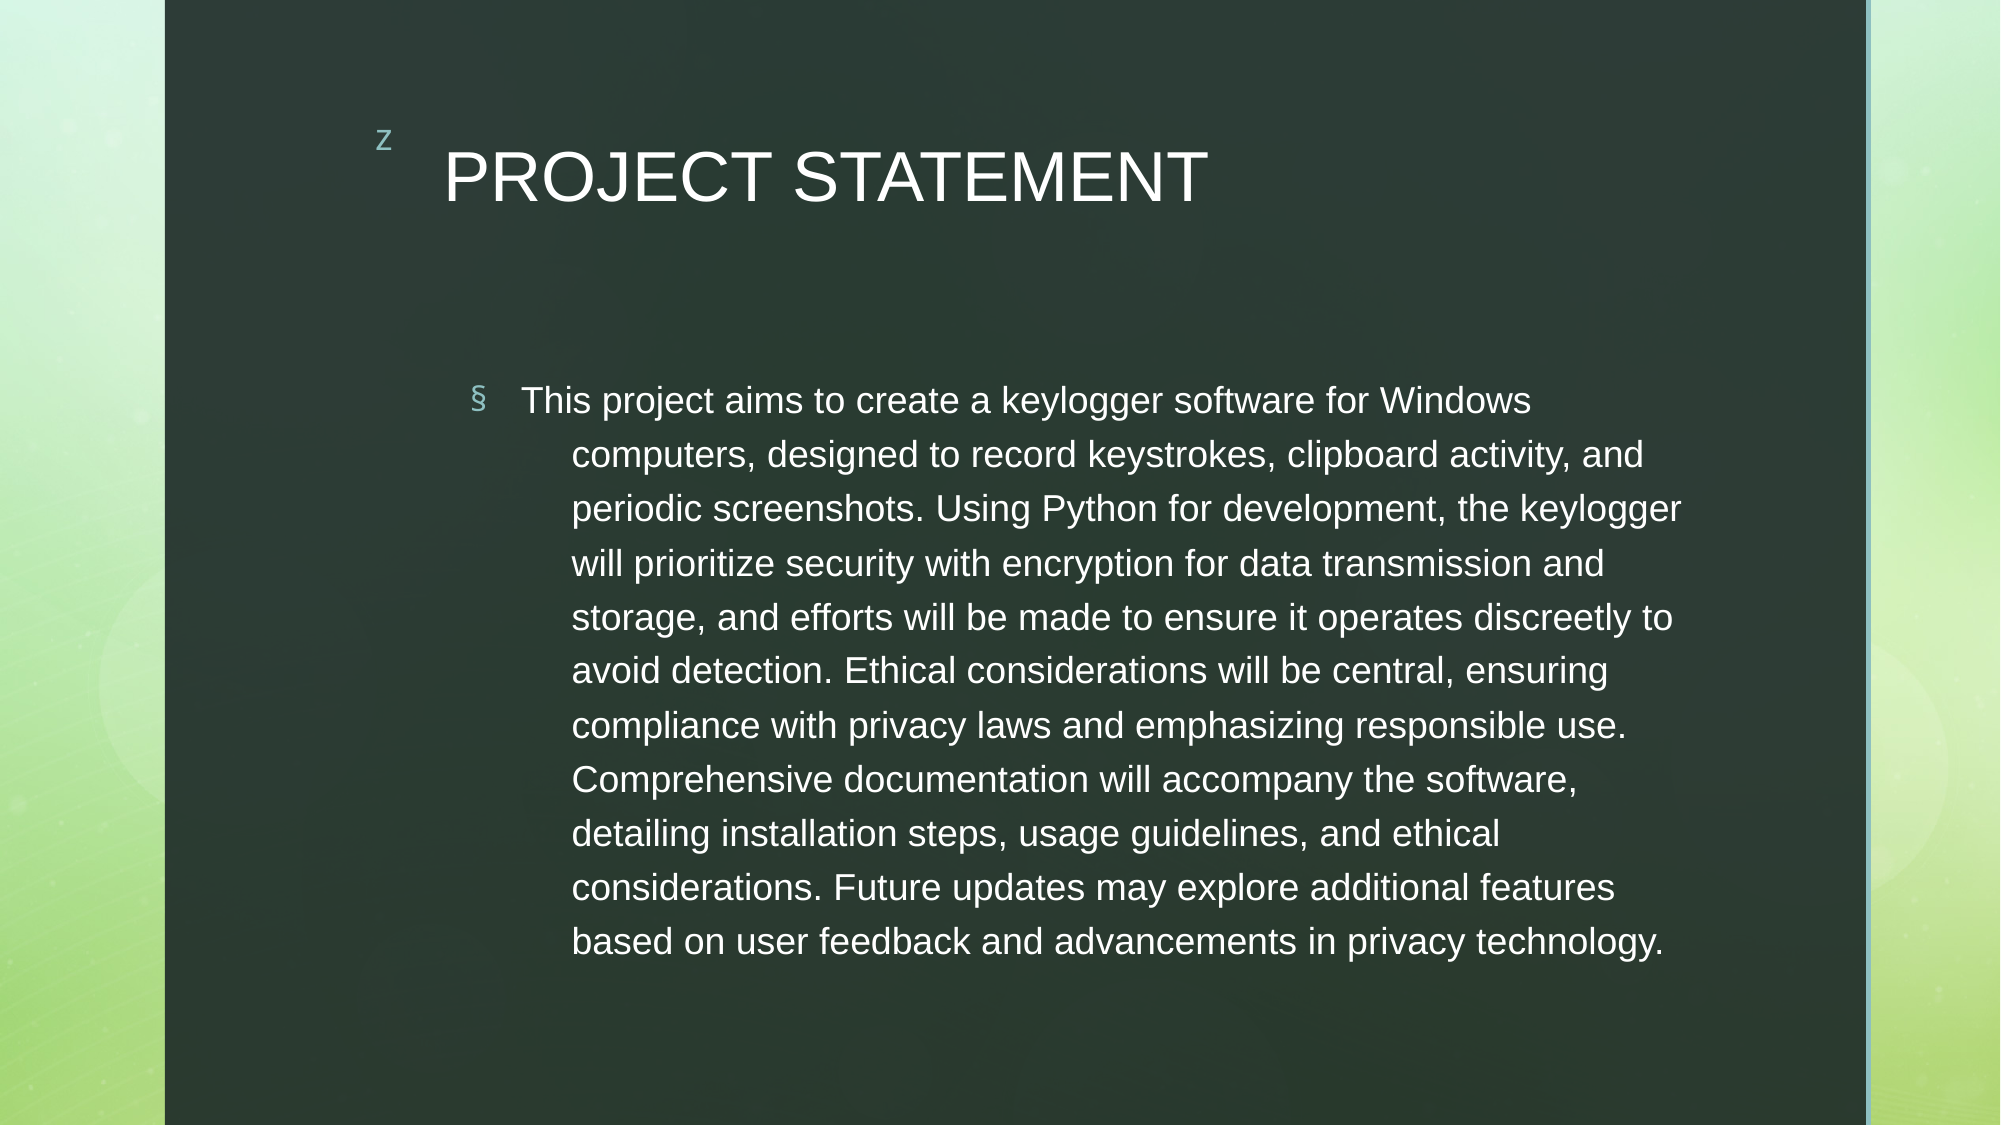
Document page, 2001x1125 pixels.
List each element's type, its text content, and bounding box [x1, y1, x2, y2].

list This project aims to create a keylogger software for Windows computers, designed to record keystrokes, clipboard activity, and periodic screenshots. Using Python for development, the keylogger will prioritize security with encryption for data transmission and storage, and efforts will be made to ensure it operates discreetly to avoid detection. Ethical considerations will be central, ensuring compliance with privacy laws and emphasizing responsible use. Comprehensive documentation will accompany the software, detailing installation steps, usage guidelines, and ethical considerations. Future updates may explore additional features based on user feedback and advancements in privacy technology. [454, 336, 1734, 993]
title PROJECT STATEMENT [428, 132, 1734, 310]
